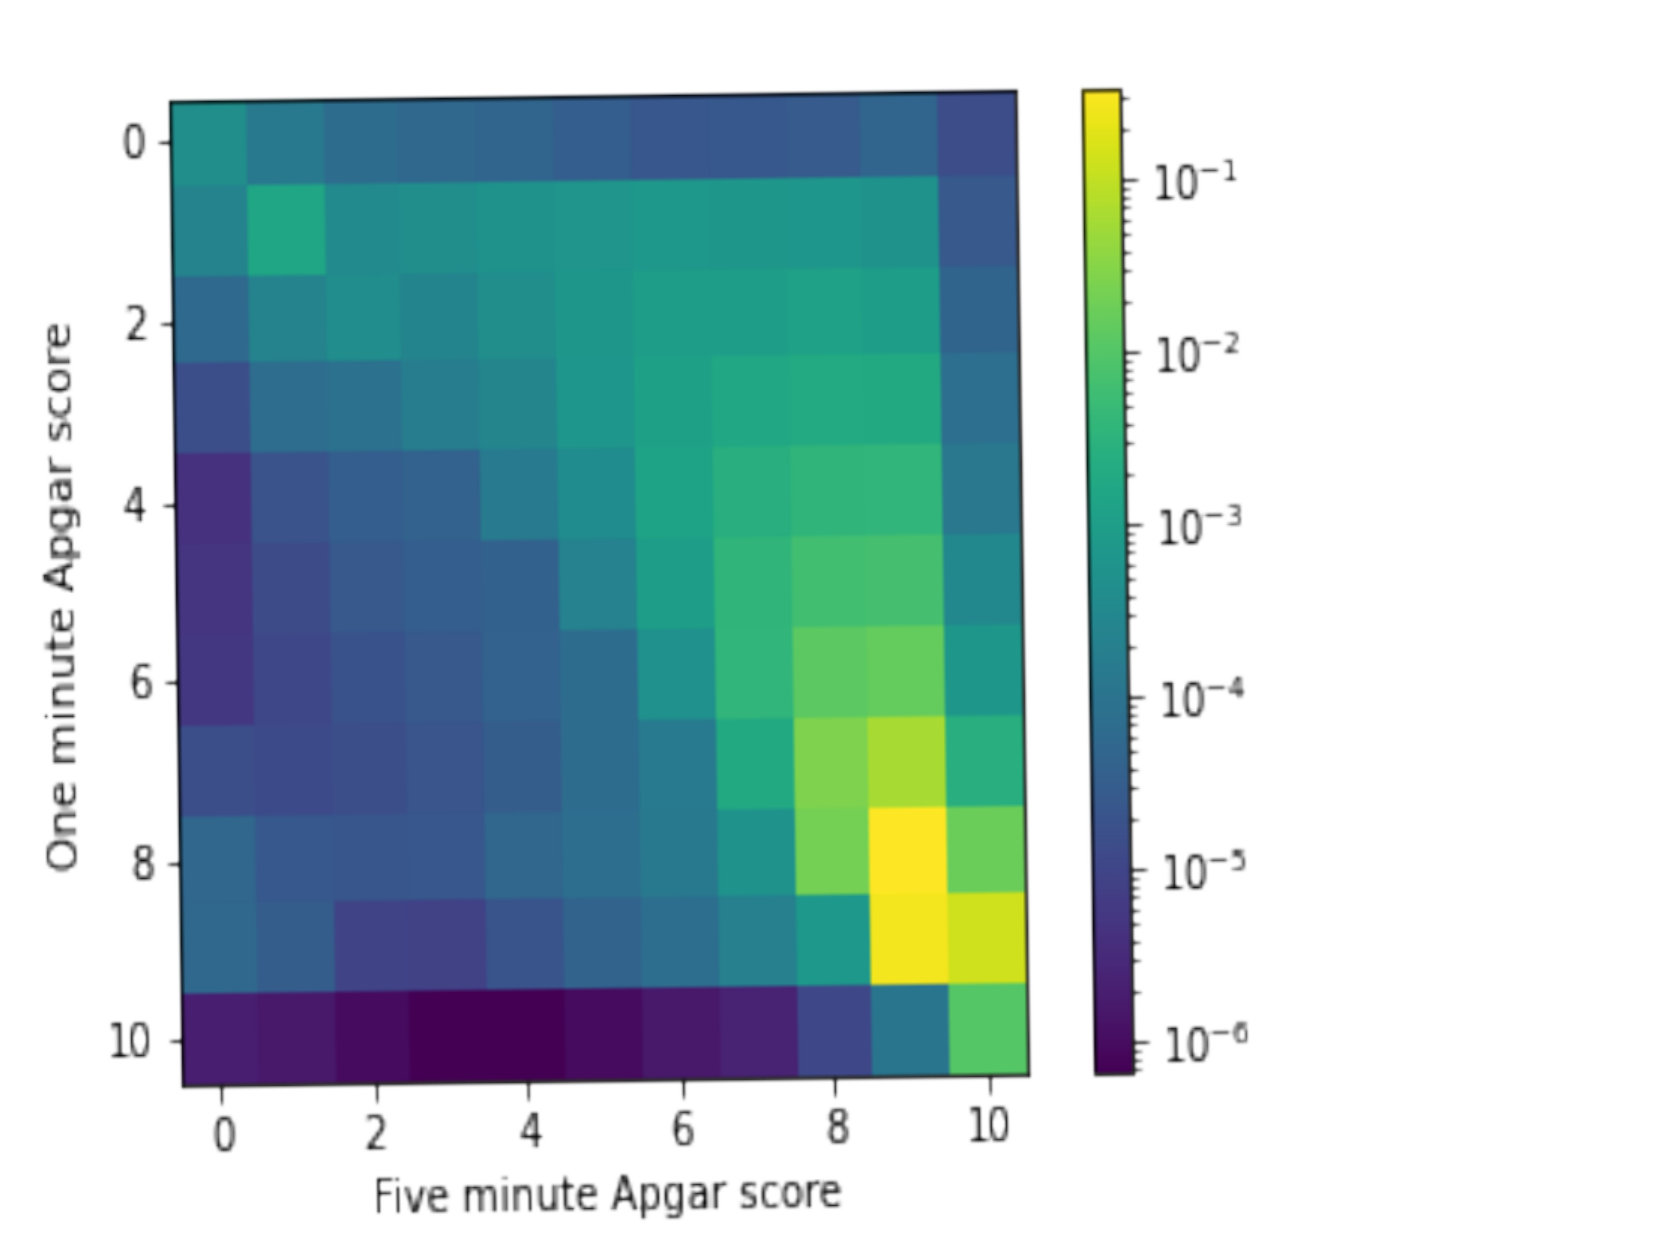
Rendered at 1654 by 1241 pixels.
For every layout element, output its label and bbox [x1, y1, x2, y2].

picture [0, 0, 1456, 1241]
